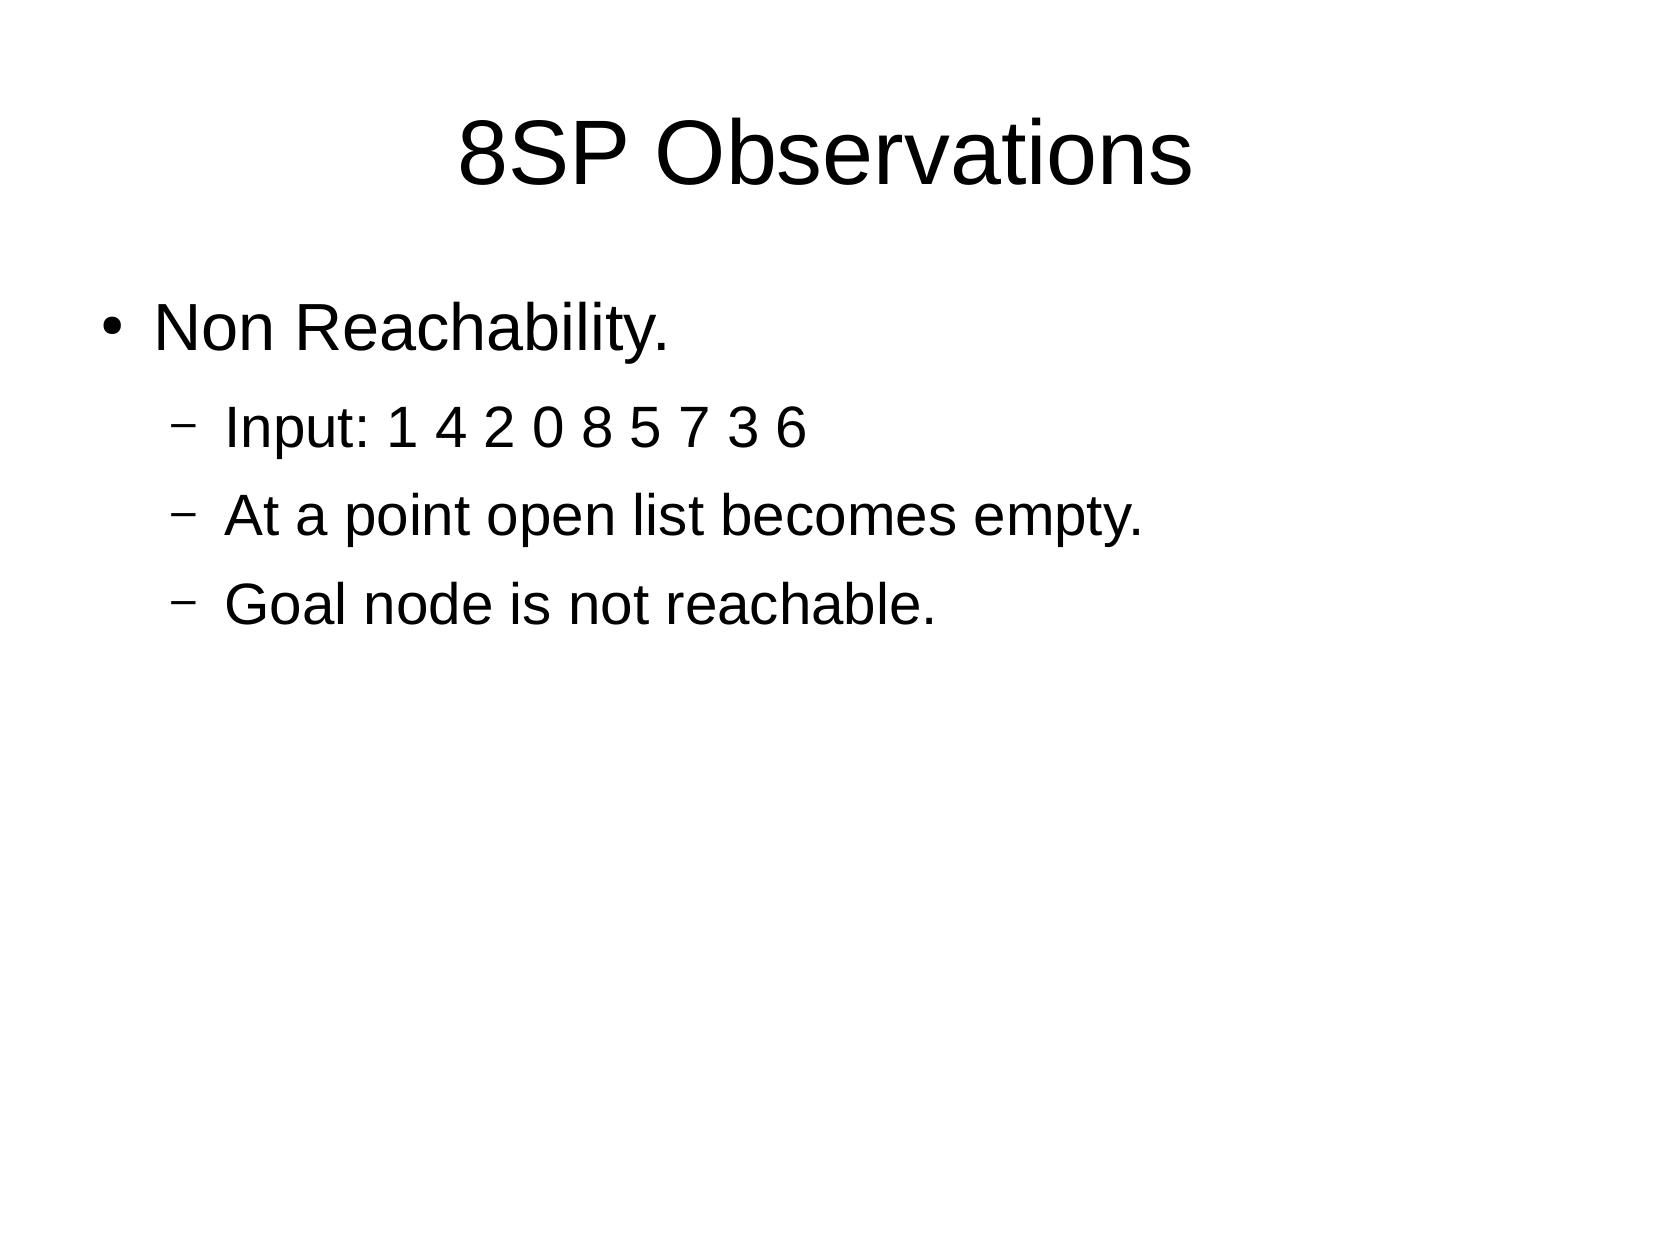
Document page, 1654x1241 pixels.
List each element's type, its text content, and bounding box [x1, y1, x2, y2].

title 8SP Observations [82, 49, 1571, 257]
list Non Reachability. Input: 1 4 2 0 8 5 7 3 6 At a point open list becomes empty. Goal node is not reachable. [82, 290, 1538, 1010]
